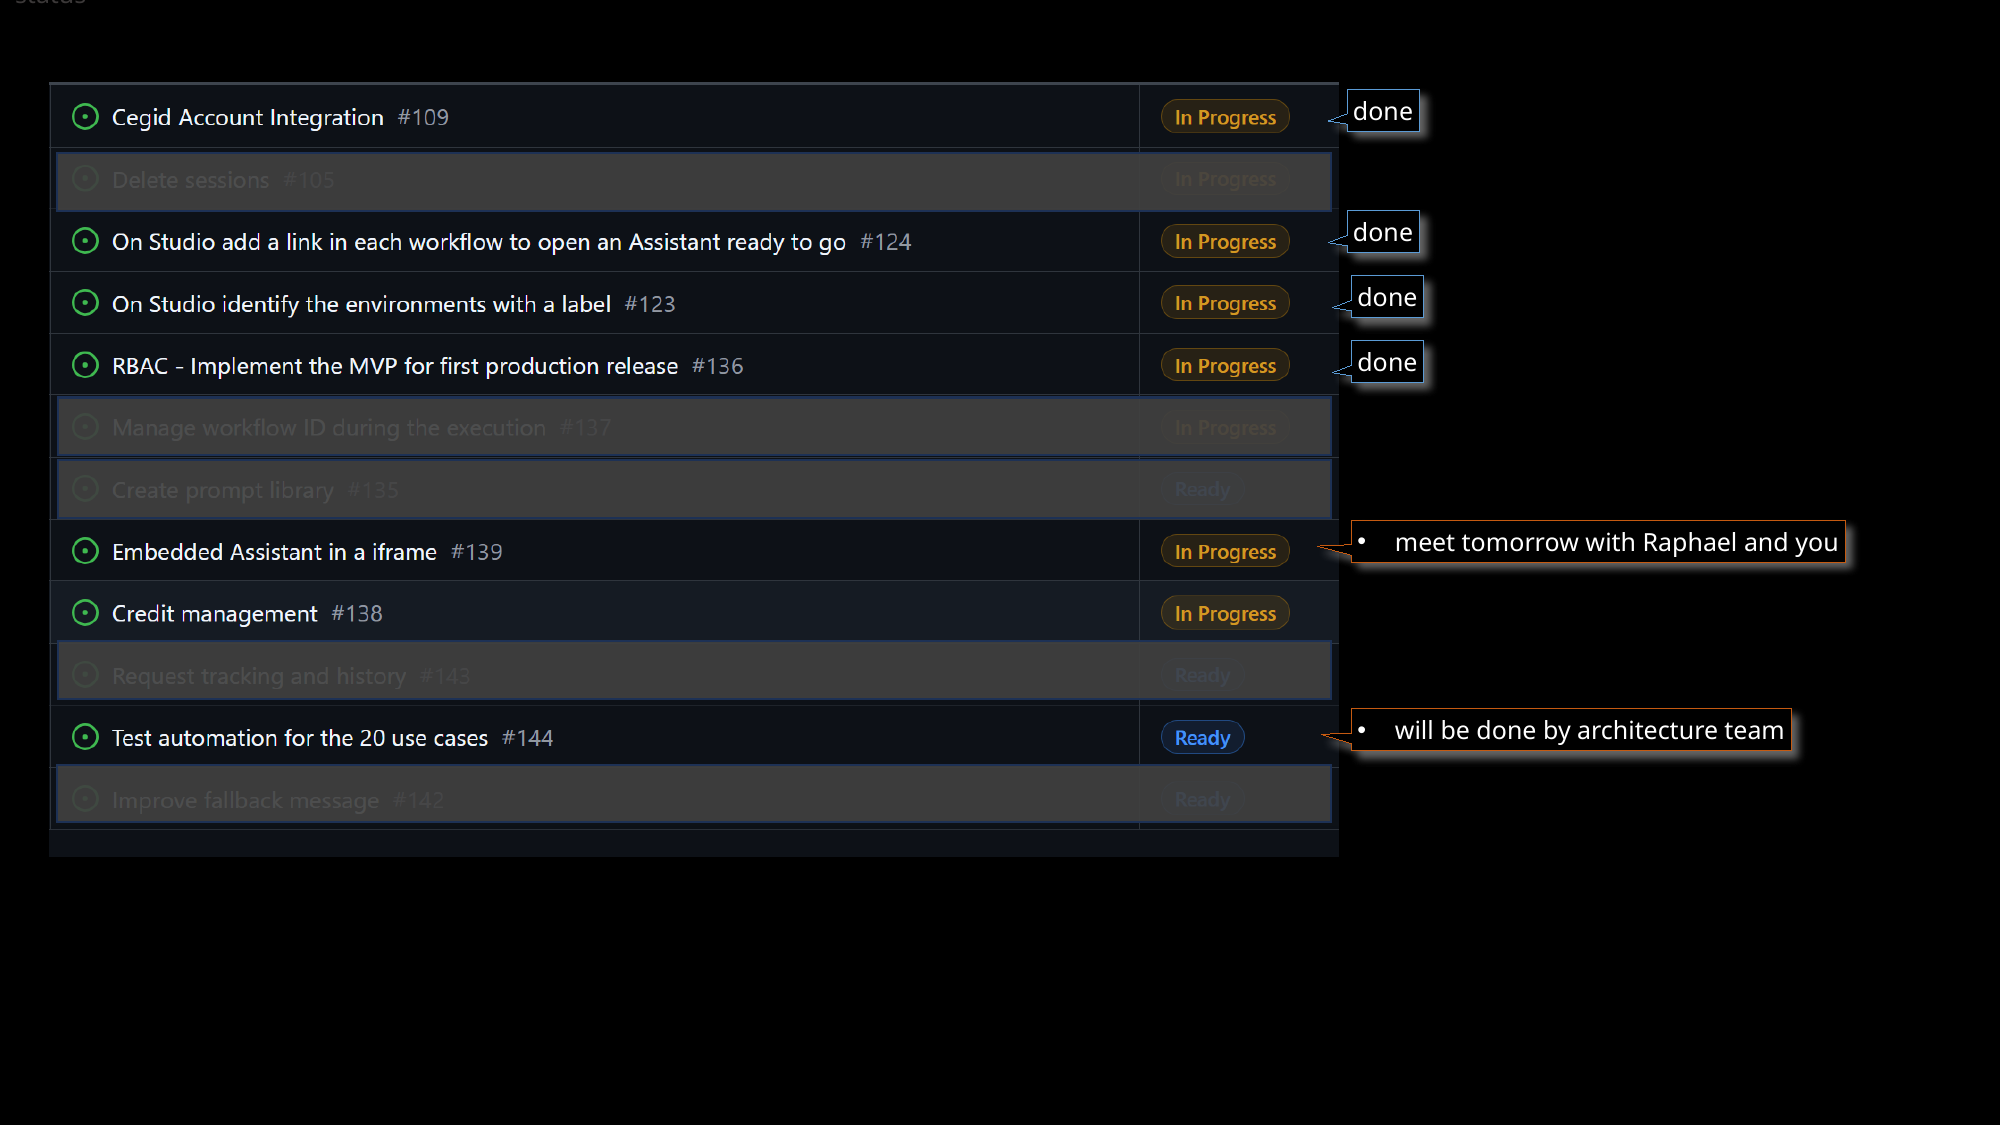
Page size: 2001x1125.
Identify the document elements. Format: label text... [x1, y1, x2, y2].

text_box done [1328, 210, 1420, 253]
text_box done [1328, 89, 1420, 132]
text_box [57, 397, 1332, 455]
text_box [57, 641, 1332, 699]
text_box done [1332, 275, 1424, 318]
text_box will be done by architecture team [1321, 708, 1792, 751]
text_box [57, 460, 1332, 518]
picture [49, 82, 1339, 857]
text_box meet tomorrow with Raphael and you [1317, 520, 1846, 563]
text_box [57, 153, 1331, 211]
text_box [57, 764, 1331, 823]
text_box done [1332, 340, 1424, 383]
